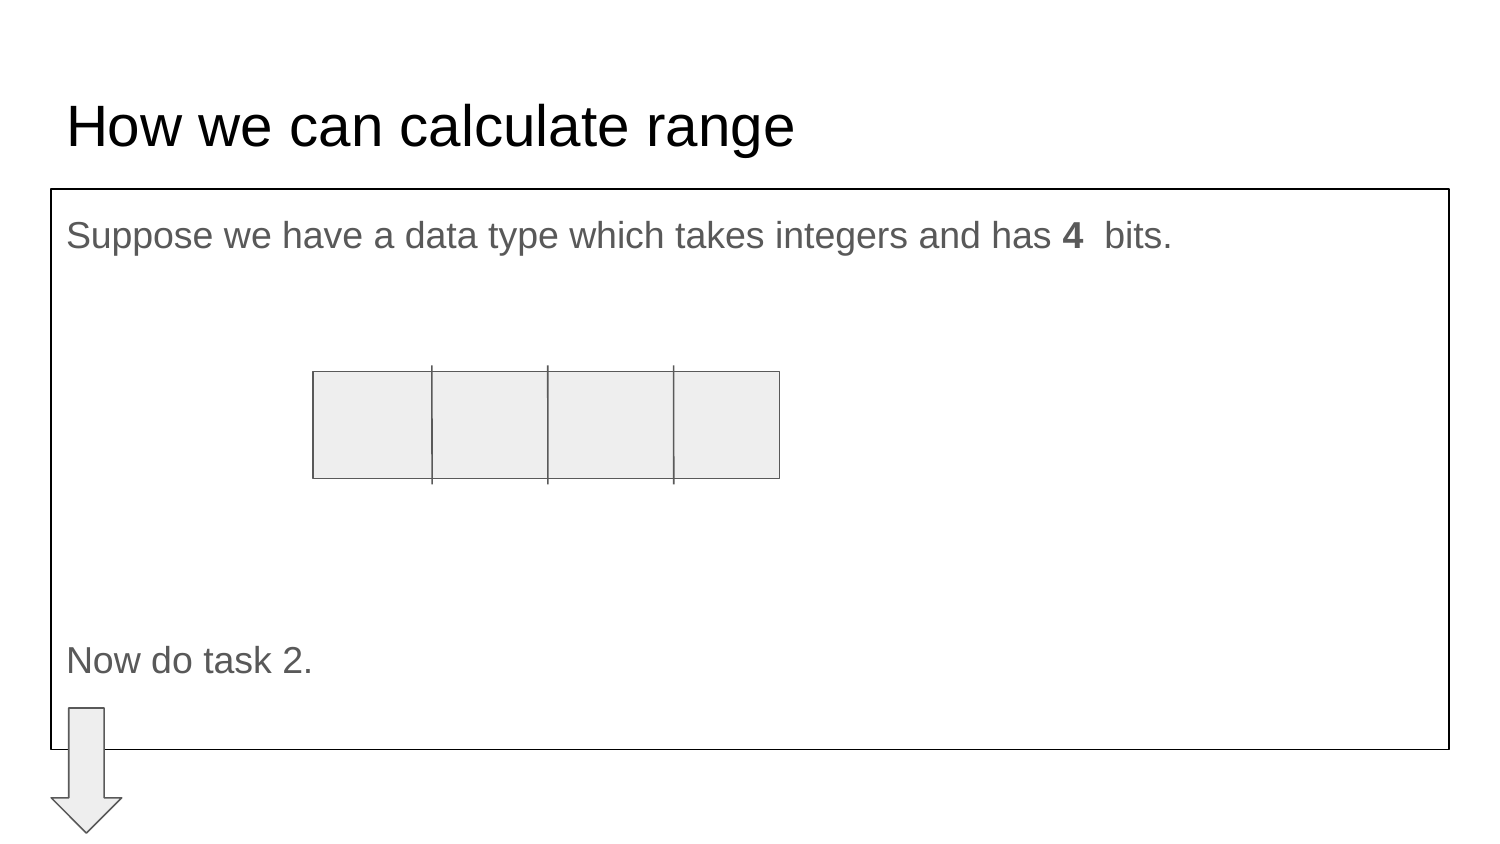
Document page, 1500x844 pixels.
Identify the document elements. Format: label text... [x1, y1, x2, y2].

title How we can calculate range [51, 72, 1449, 167]
text_box [312, 371, 431, 479]
text_box [51, 708, 122, 834]
text_box [675, 371, 780, 479]
text_box [549, 371, 672, 479]
list Suppose we have a data type which takes integers and has 4 bits. Now do task 2. [51, 189, 1449, 750]
text_box [433, 371, 547, 479]
